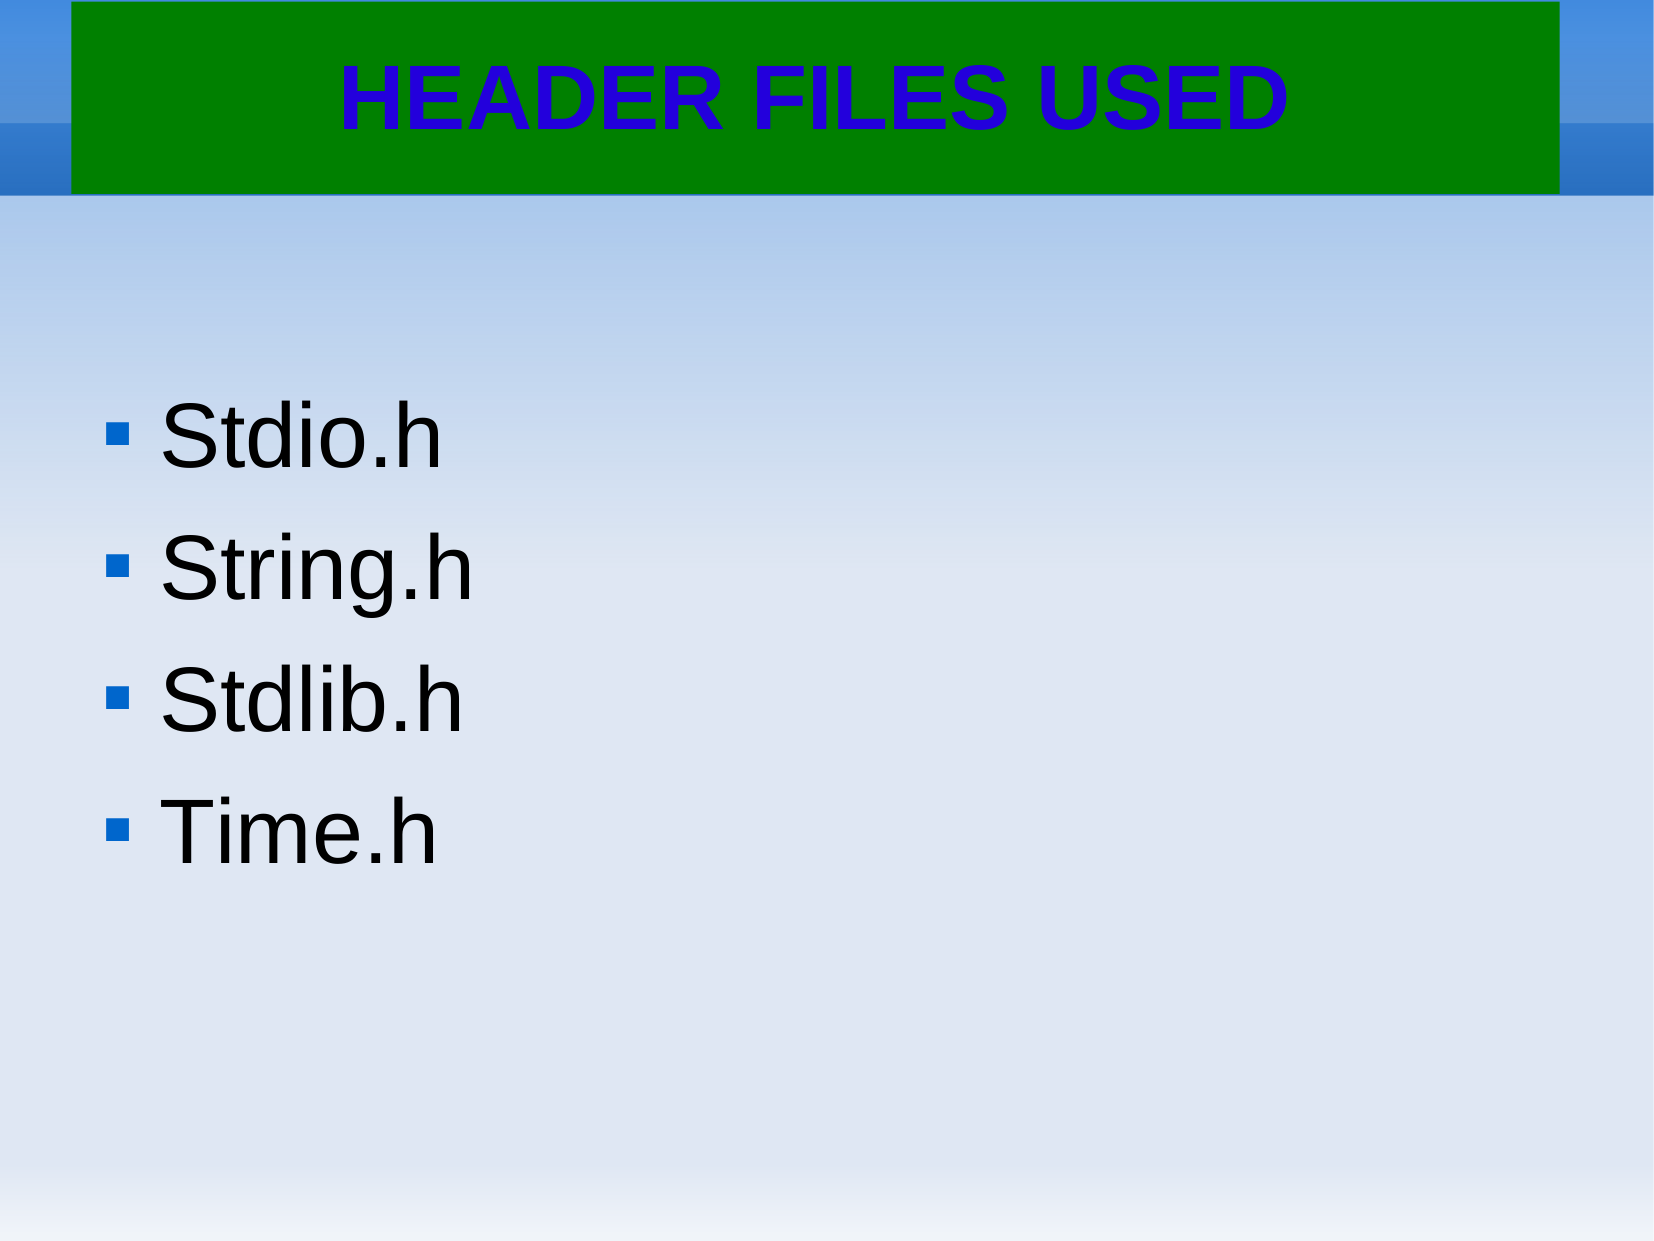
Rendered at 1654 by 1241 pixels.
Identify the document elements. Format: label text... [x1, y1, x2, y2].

picture [0, 0, 1654, 1241]
list Stdio.h String.h Stdlib.h Time.h [88, 384, 1577, 1189]
title HEADER FILES USED [71, 1, 1560, 194]
